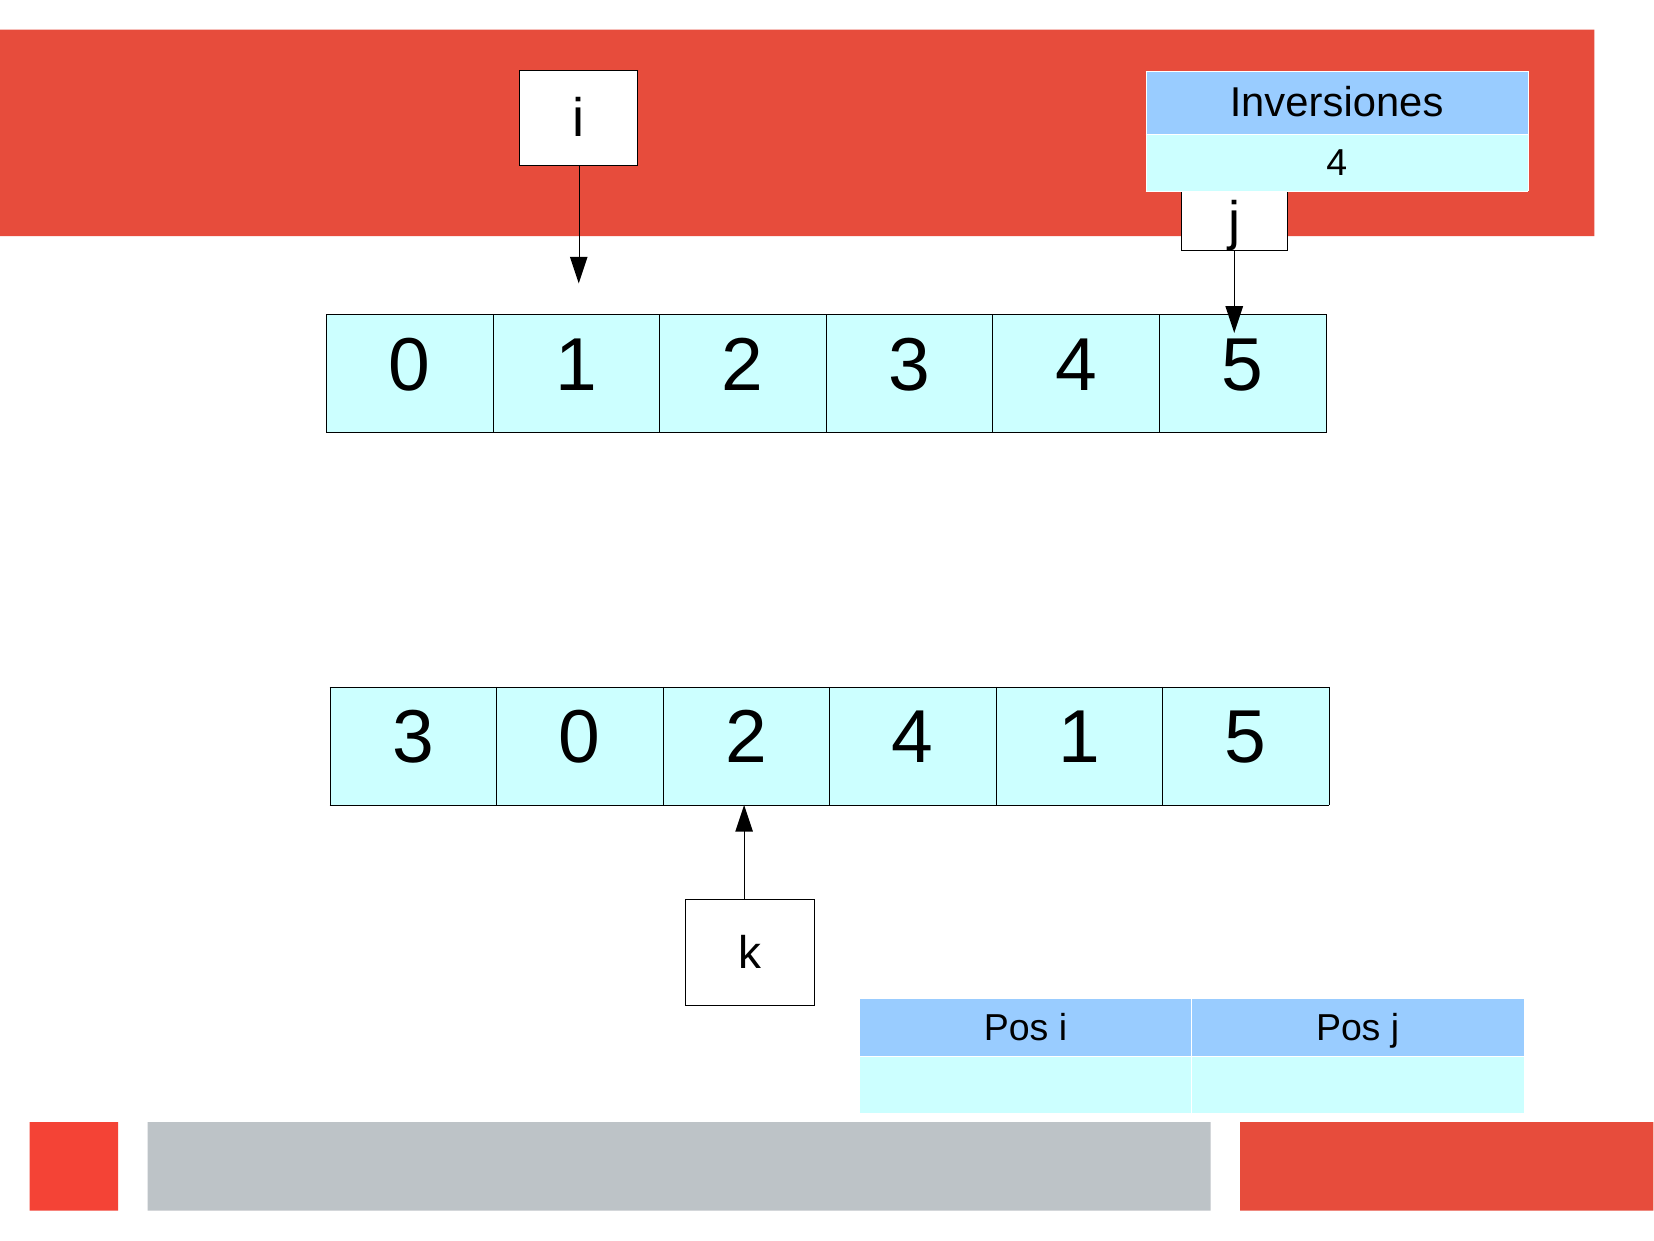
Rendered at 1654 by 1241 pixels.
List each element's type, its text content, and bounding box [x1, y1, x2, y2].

table_header 2 [660, 315, 826, 432]
table_header 2 [664, 688, 829, 805]
table_header Inversiones [1147, 72, 1528, 134]
table_header Pos j [1192, 999, 1524, 1056]
table_header 5 [1163, 688, 1329, 805]
table_header 4 [993, 315, 1159, 432]
table_header 3 [331, 688, 496, 805]
table_header Pos i [860, 999, 1191, 1056]
table_header 0 [327, 315, 493, 432]
table_cell [860, 1057, 1191, 1113]
text_box k [685, 899, 815, 1006]
text_box j [1181, 192, 1288, 251]
table_header 1 [494, 315, 659, 432]
table_header 1 [997, 688, 1162, 805]
table_header 4 [830, 688, 996, 805]
table_cell [1192, 1057, 1524, 1113]
table_cell 4 [1147, 135, 1528, 191]
table_header 0 [497, 688, 663, 805]
table_header 3 [827, 315, 992, 432]
text_box i [519, 70, 638, 166]
table_header 5 [1160, 315, 1326, 432]
